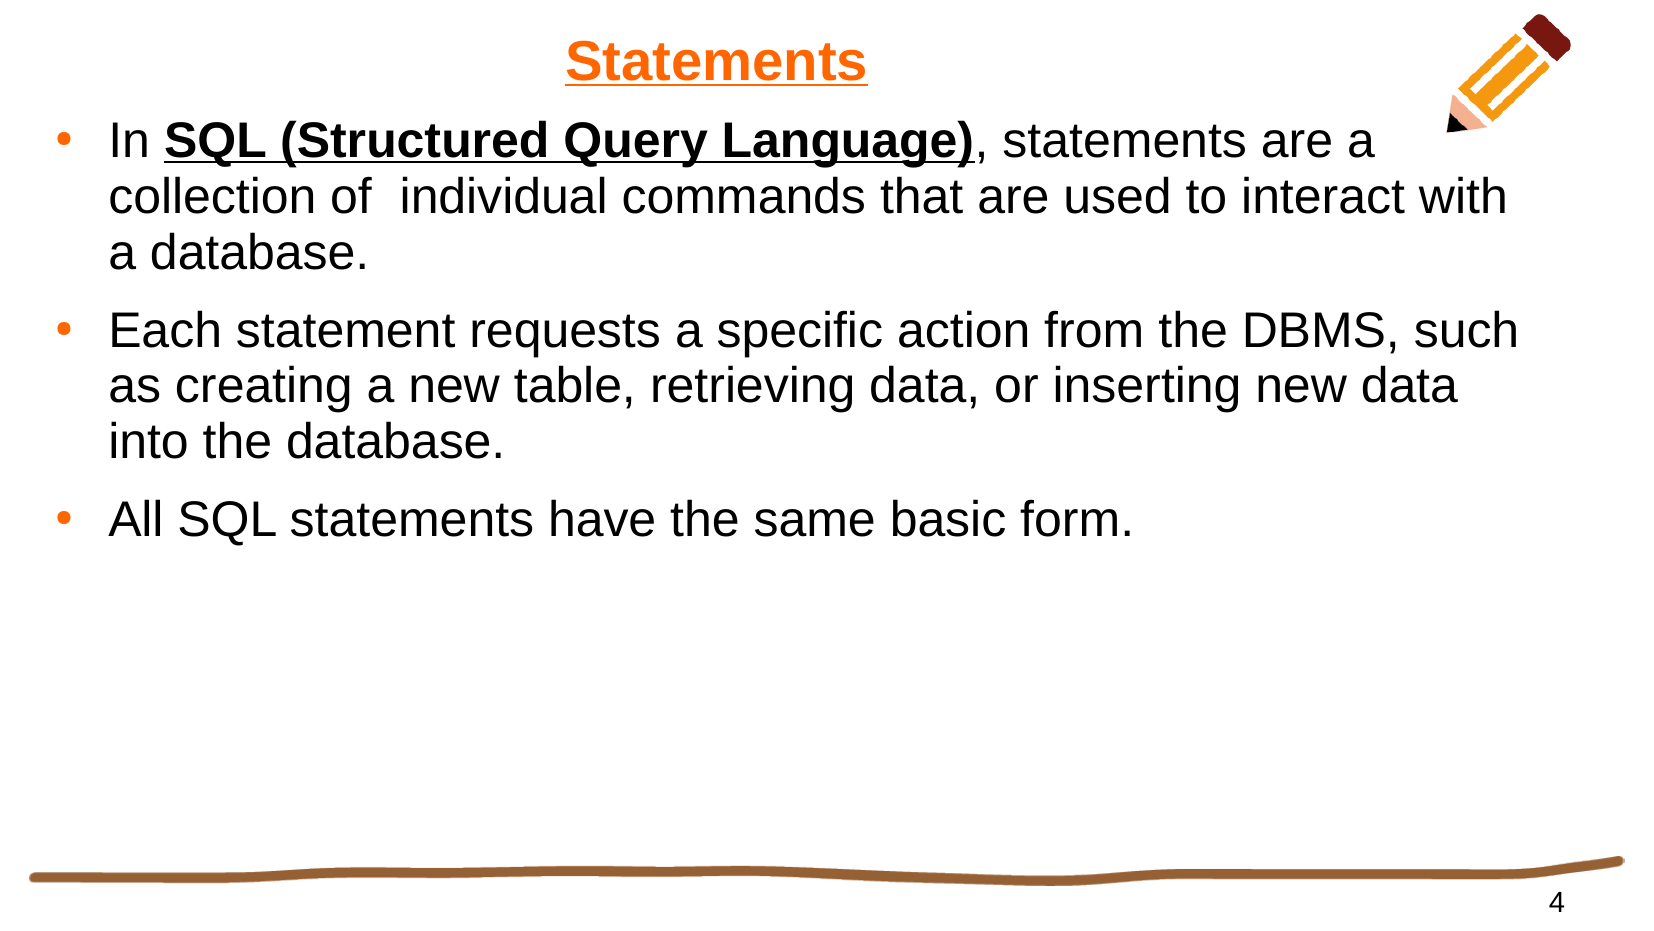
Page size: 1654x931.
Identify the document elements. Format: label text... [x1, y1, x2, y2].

list In SQL (Structured Query Language), statements are a collection of individual commands that are used to interact with a database. Each statement requests a specific action from the DBMS, such as creating a new table, retrieving data, or inserting new data into the database. All SQL statements have the same basic form. [37, 112, 1538, 857]
picture [29, 856, 1625, 886]
title Statements [37, 9, 1396, 112]
picture [1446, 14, 1571, 133]
